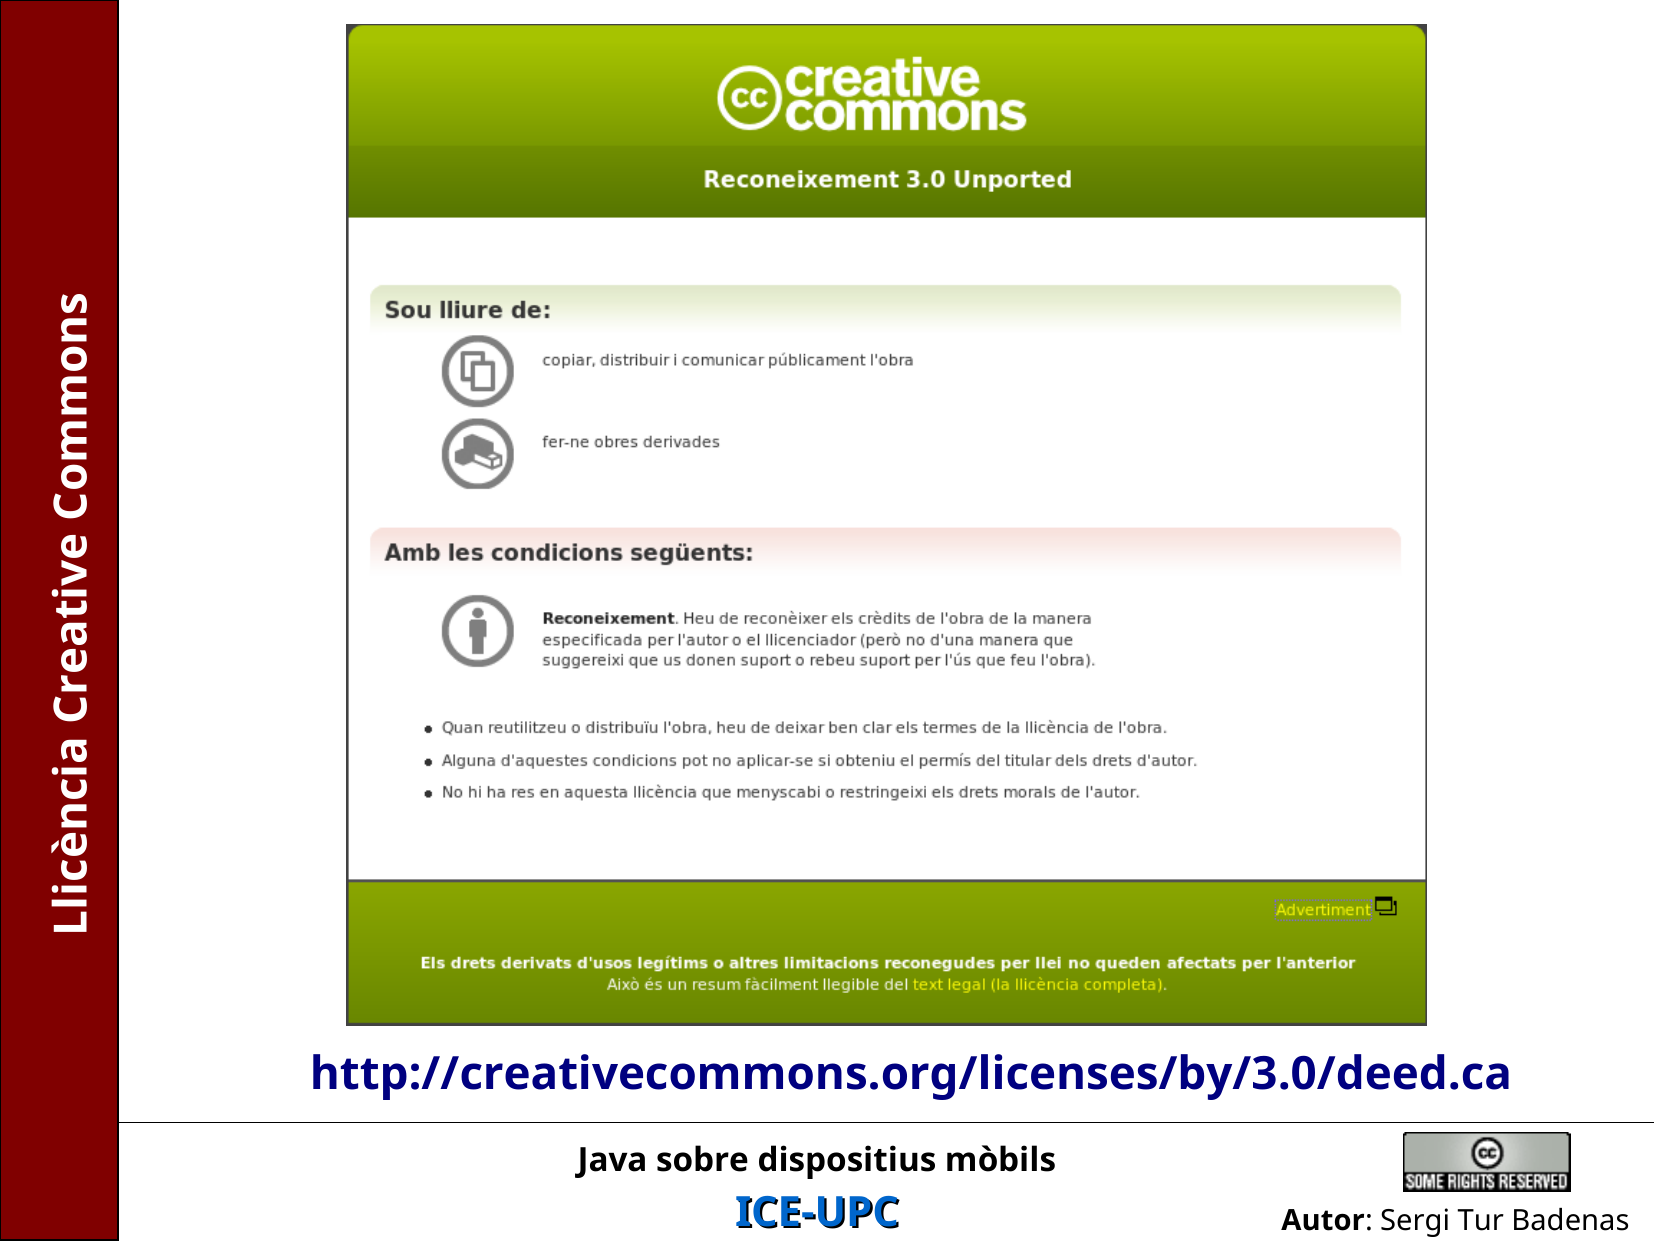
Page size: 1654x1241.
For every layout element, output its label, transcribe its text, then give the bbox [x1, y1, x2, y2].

text_box http://creativecommons.org/licenses/by/3.0/deed.ca [295, 1033, 1580, 1095]
picture [346, 24, 1427, 1026]
picture [1403, 1132, 1571, 1192]
